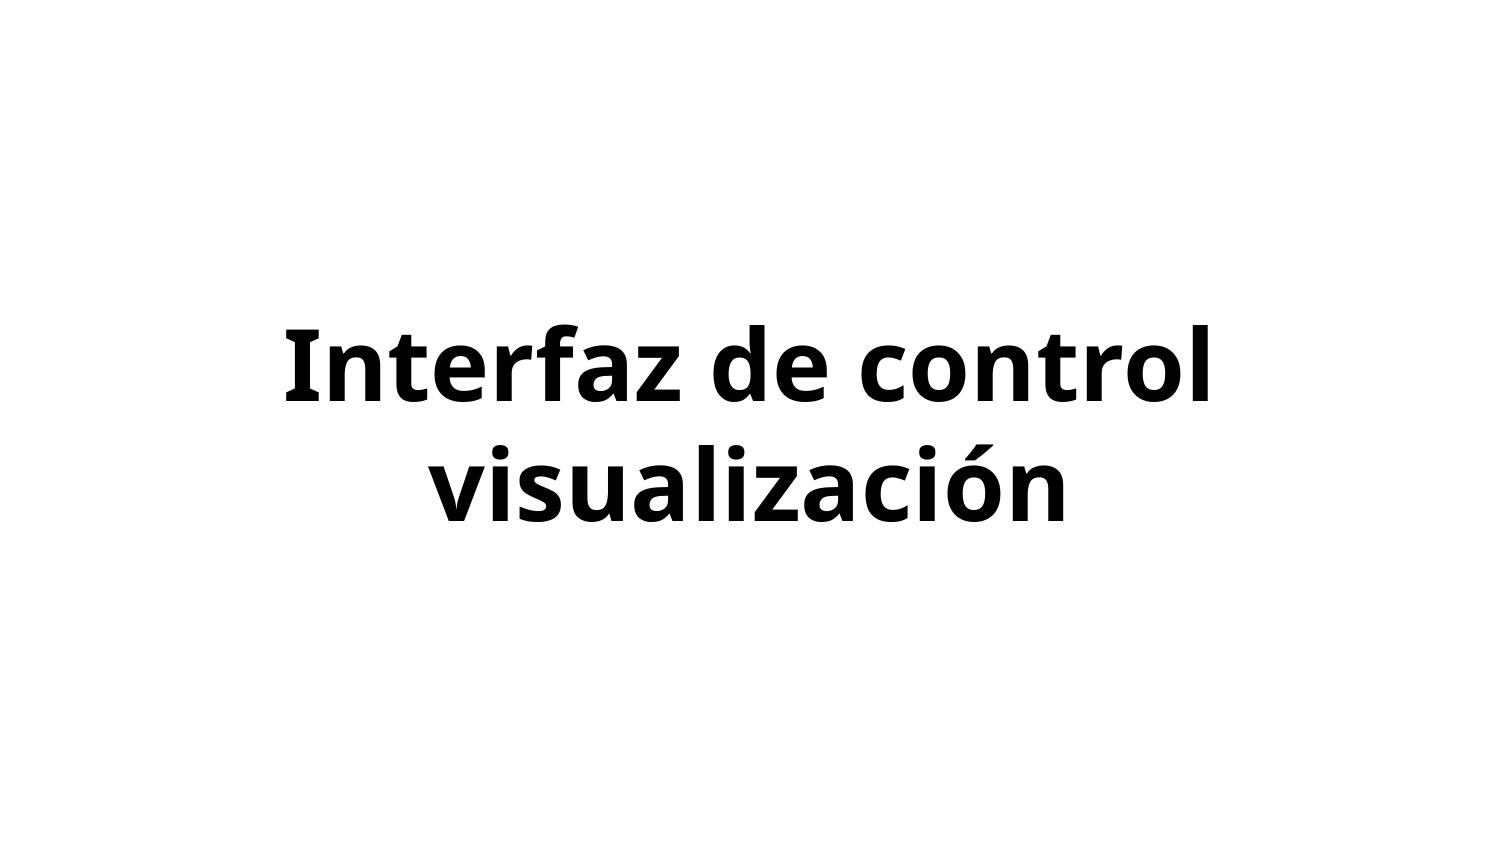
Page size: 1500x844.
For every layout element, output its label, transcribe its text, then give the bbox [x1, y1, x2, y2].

title Interfaz de control visualización [0, 0, 1500, 844]
